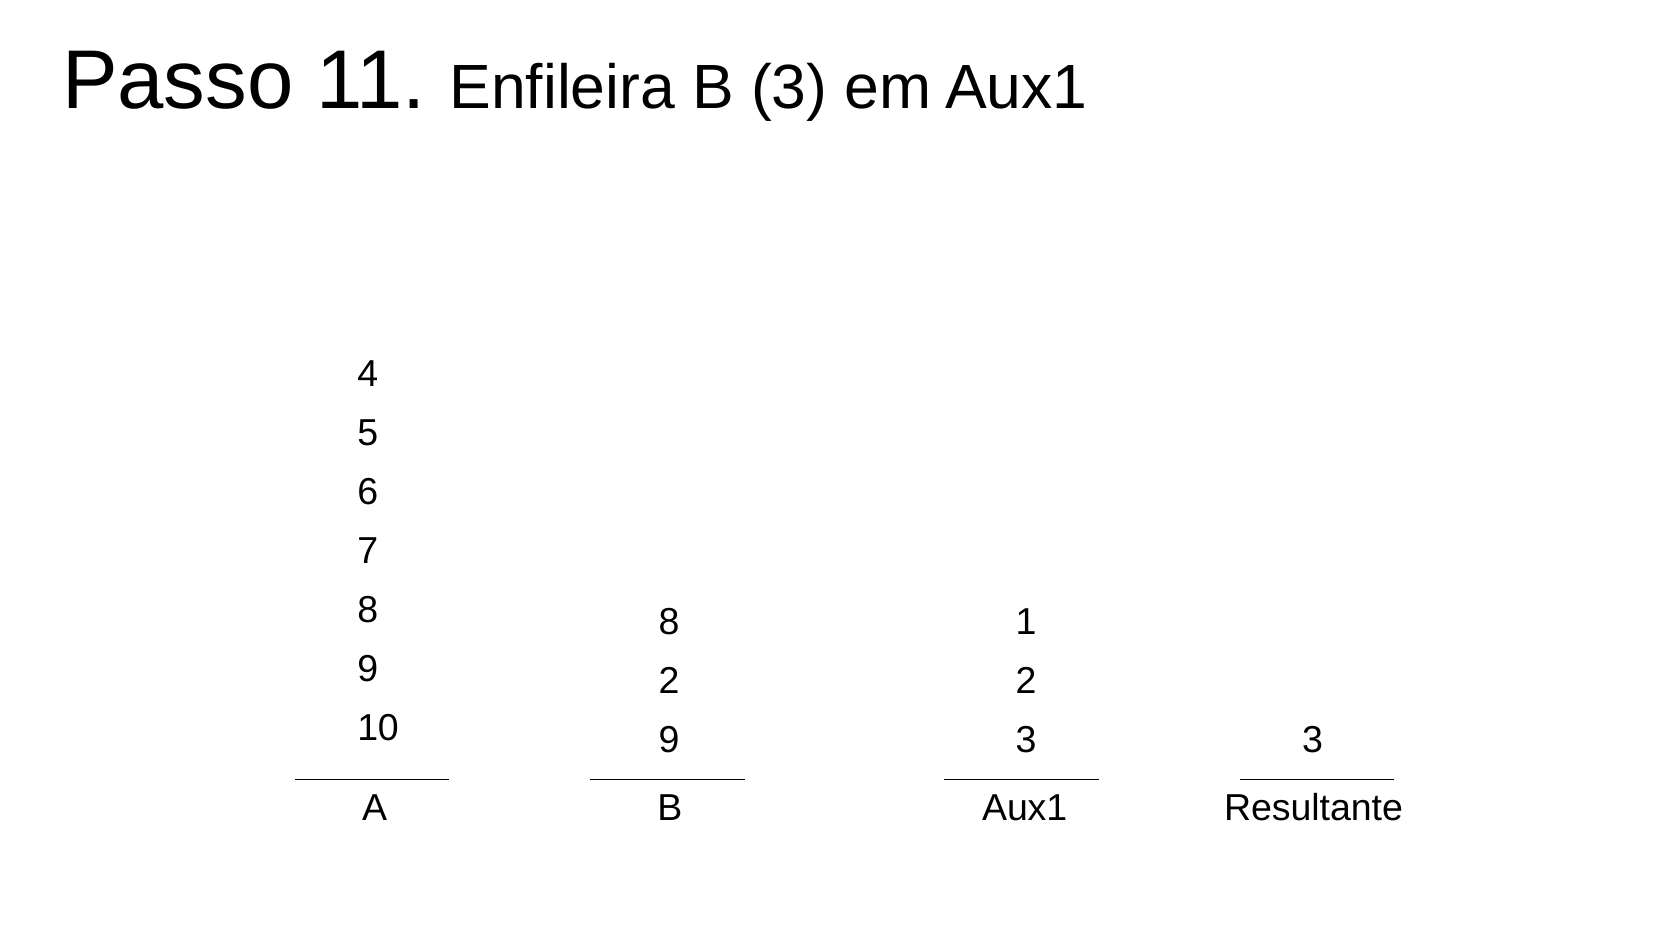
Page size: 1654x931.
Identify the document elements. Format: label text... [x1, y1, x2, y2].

text_box 6 [342, 462, 393, 520]
text_box 9 [643, 710, 695, 768]
text_box 2 [1000, 651, 1052, 709]
text_box 3 [1287, 710, 1338, 768]
text_box 4 [342, 344, 393, 402]
text_box Resultante [1209, 779, 1418, 837]
text_box B [642, 780, 698, 837]
text_box Passo 11. Enfileira B (3) em Aux1 [47, 25, 1607, 274]
text_box 8 [643, 592, 695, 650]
text_box 10 [342, 699, 426, 756]
text_box 3 [1000, 710, 1052, 768]
text_box Aux1 [967, 780, 1083, 837]
text_box 9 [342, 640, 393, 697]
text_box 7 [342, 521, 393, 579]
text_box 5 [342, 403, 393, 461]
text_box 1 [1000, 592, 1052, 650]
text_box A [347, 779, 508, 837]
text_box 2 [643, 651, 695, 709]
text_box 8 [342, 580, 393, 638]
